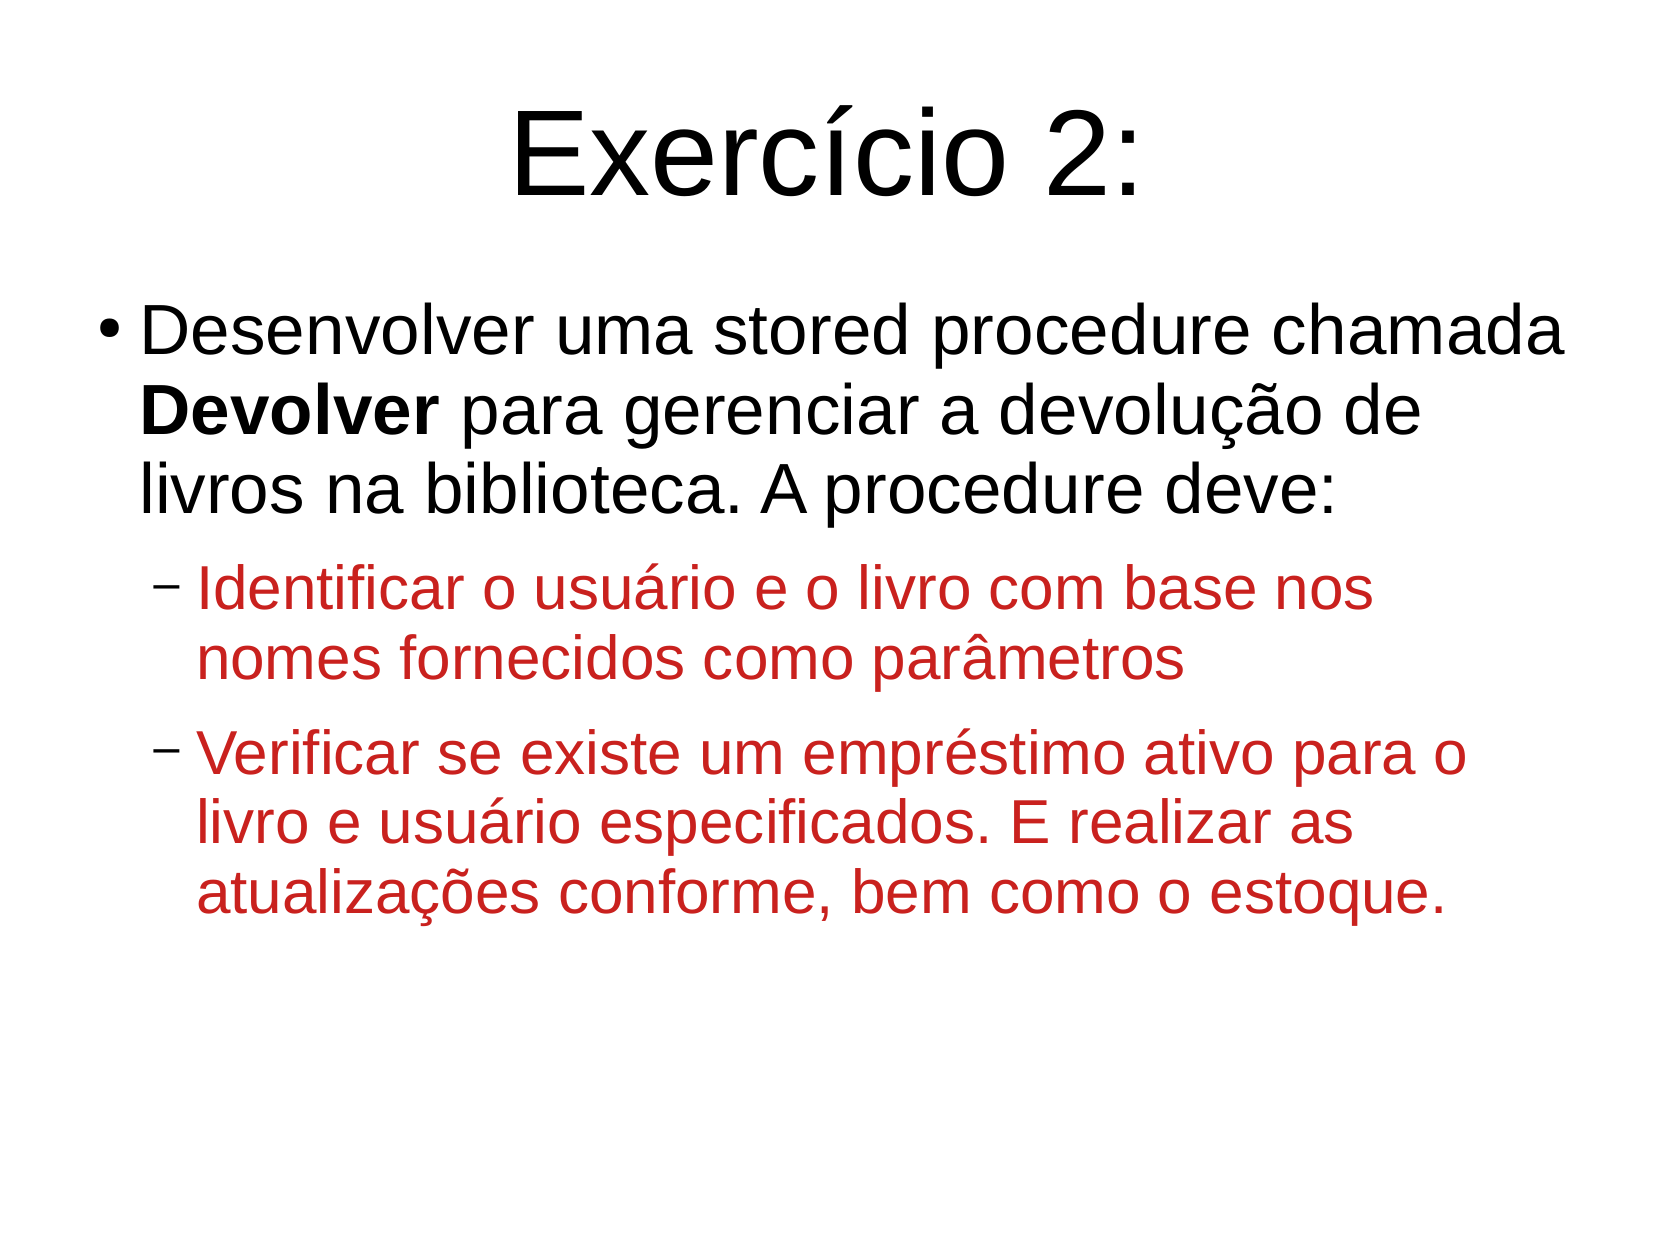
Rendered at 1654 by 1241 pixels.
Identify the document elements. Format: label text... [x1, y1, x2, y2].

list Desenvolver uma stored procedure chamada Devolver para gerenciar a devolução de livros na biblioteca. A procedure deve: Identificar o usuário e o livro com base nos nomes fornecidos como parâmetros Verificar se existe um empréstimo ativo para o livro e usuário especificados. E realizar as atualizações conforme, bem como o estoque. [82, 290, 1571, 1010]
title Exercício 2: [82, 49, 1571, 257]
